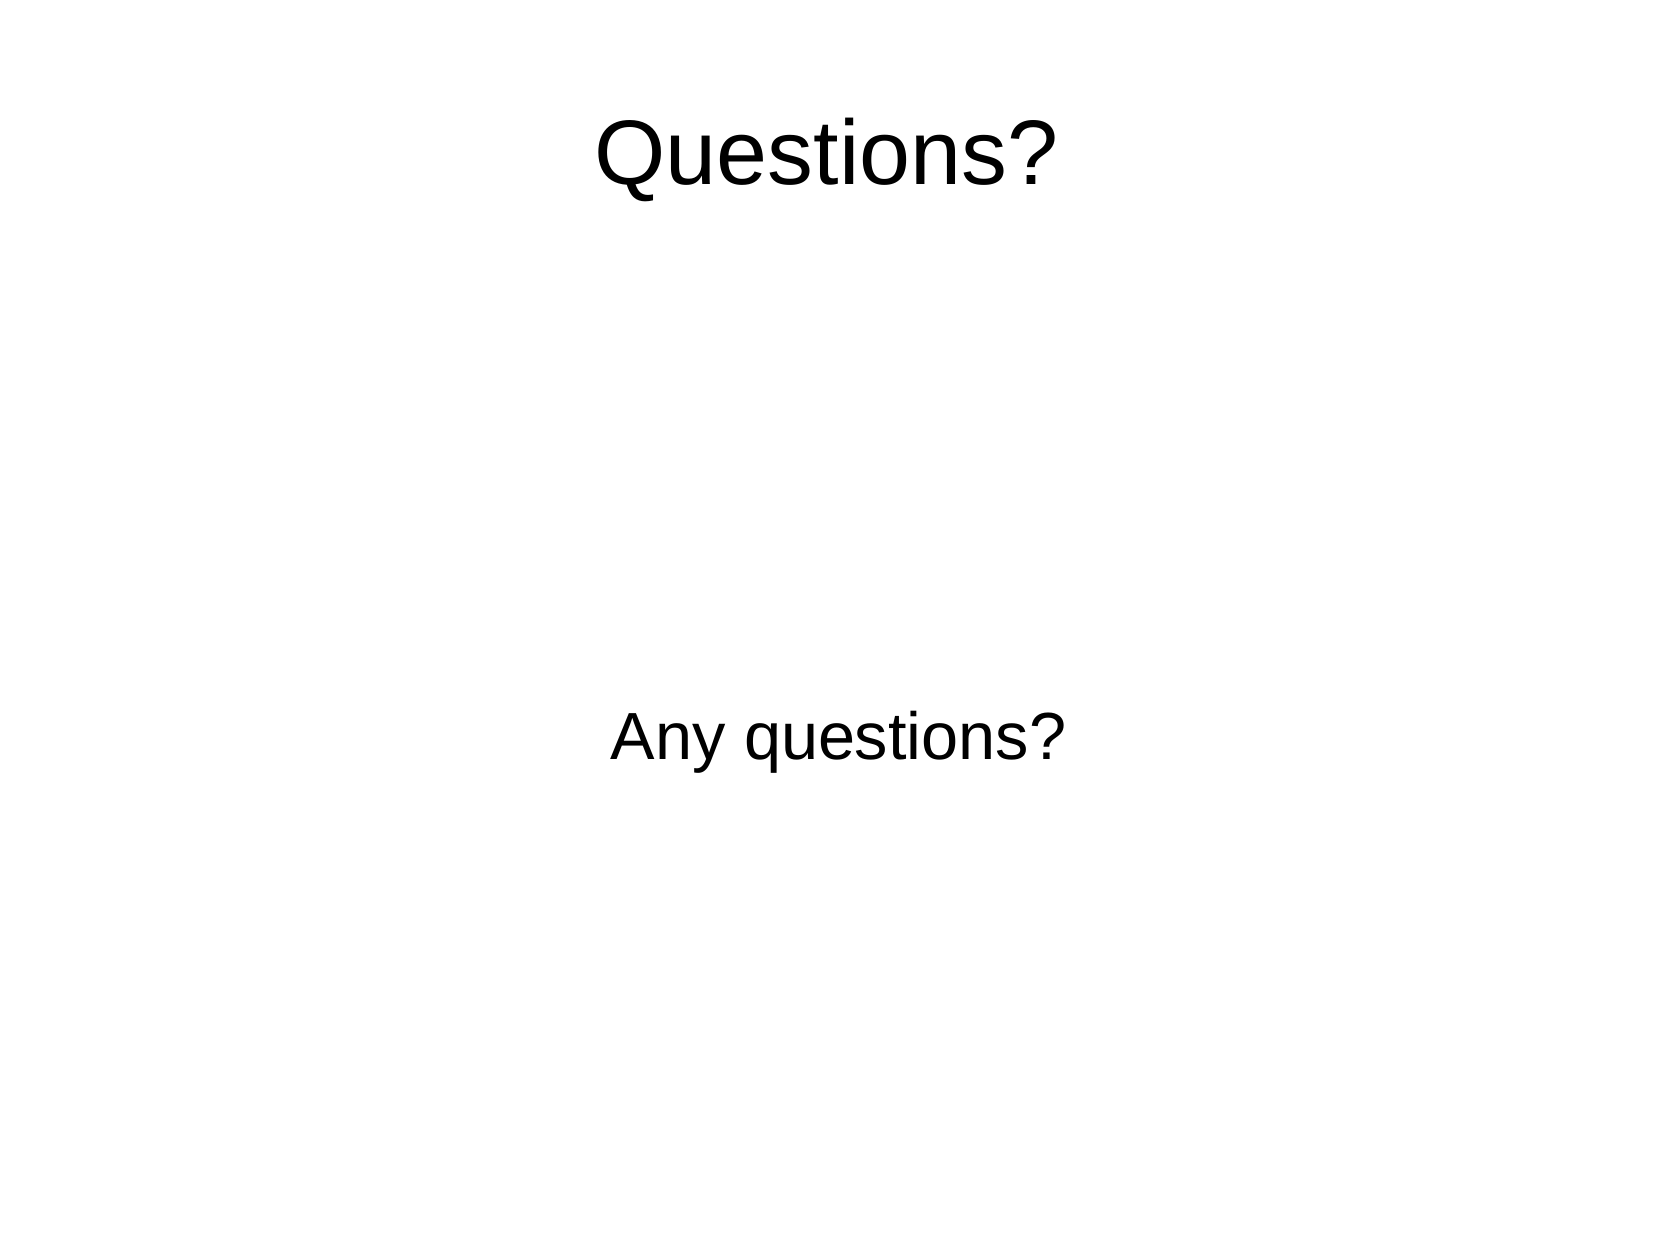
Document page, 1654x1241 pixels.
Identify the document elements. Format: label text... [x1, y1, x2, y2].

subtitle Any questions? [82, 290, 1571, 1109]
title Questions? [82, 49, 1571, 257]
